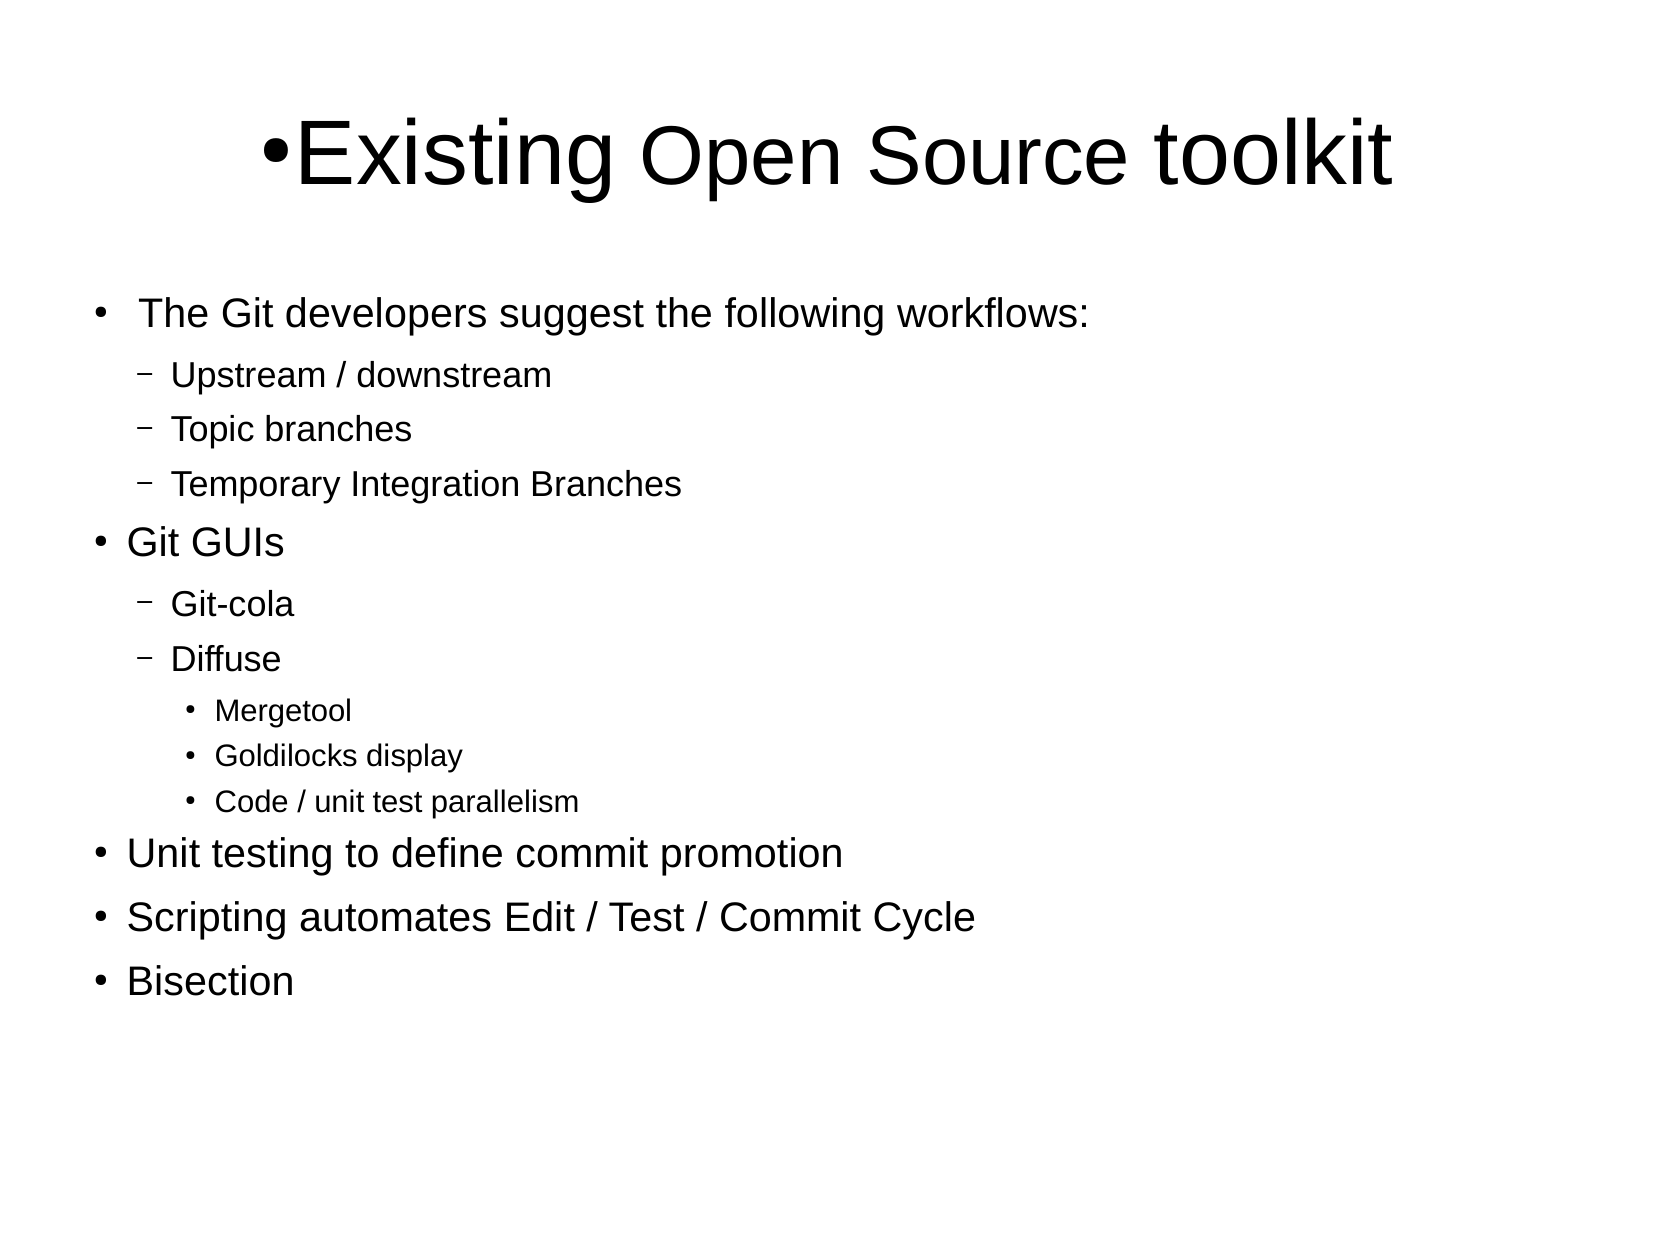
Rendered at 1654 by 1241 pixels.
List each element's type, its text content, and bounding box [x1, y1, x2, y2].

list The Git developers suggest the following workflows: Upstream / downstream Topic branches Temporary Integration Branches Git GUIs Git-cola Diffuse Mergetool Goldilocks display Code / unit test parallelism Unit testing to define commit promotion Scripting automates Edit / Test / Commit Cycle Bisection [82, 290, 1571, 1010]
title Existing Open Source toolkit [82, 49, 1571, 257]
